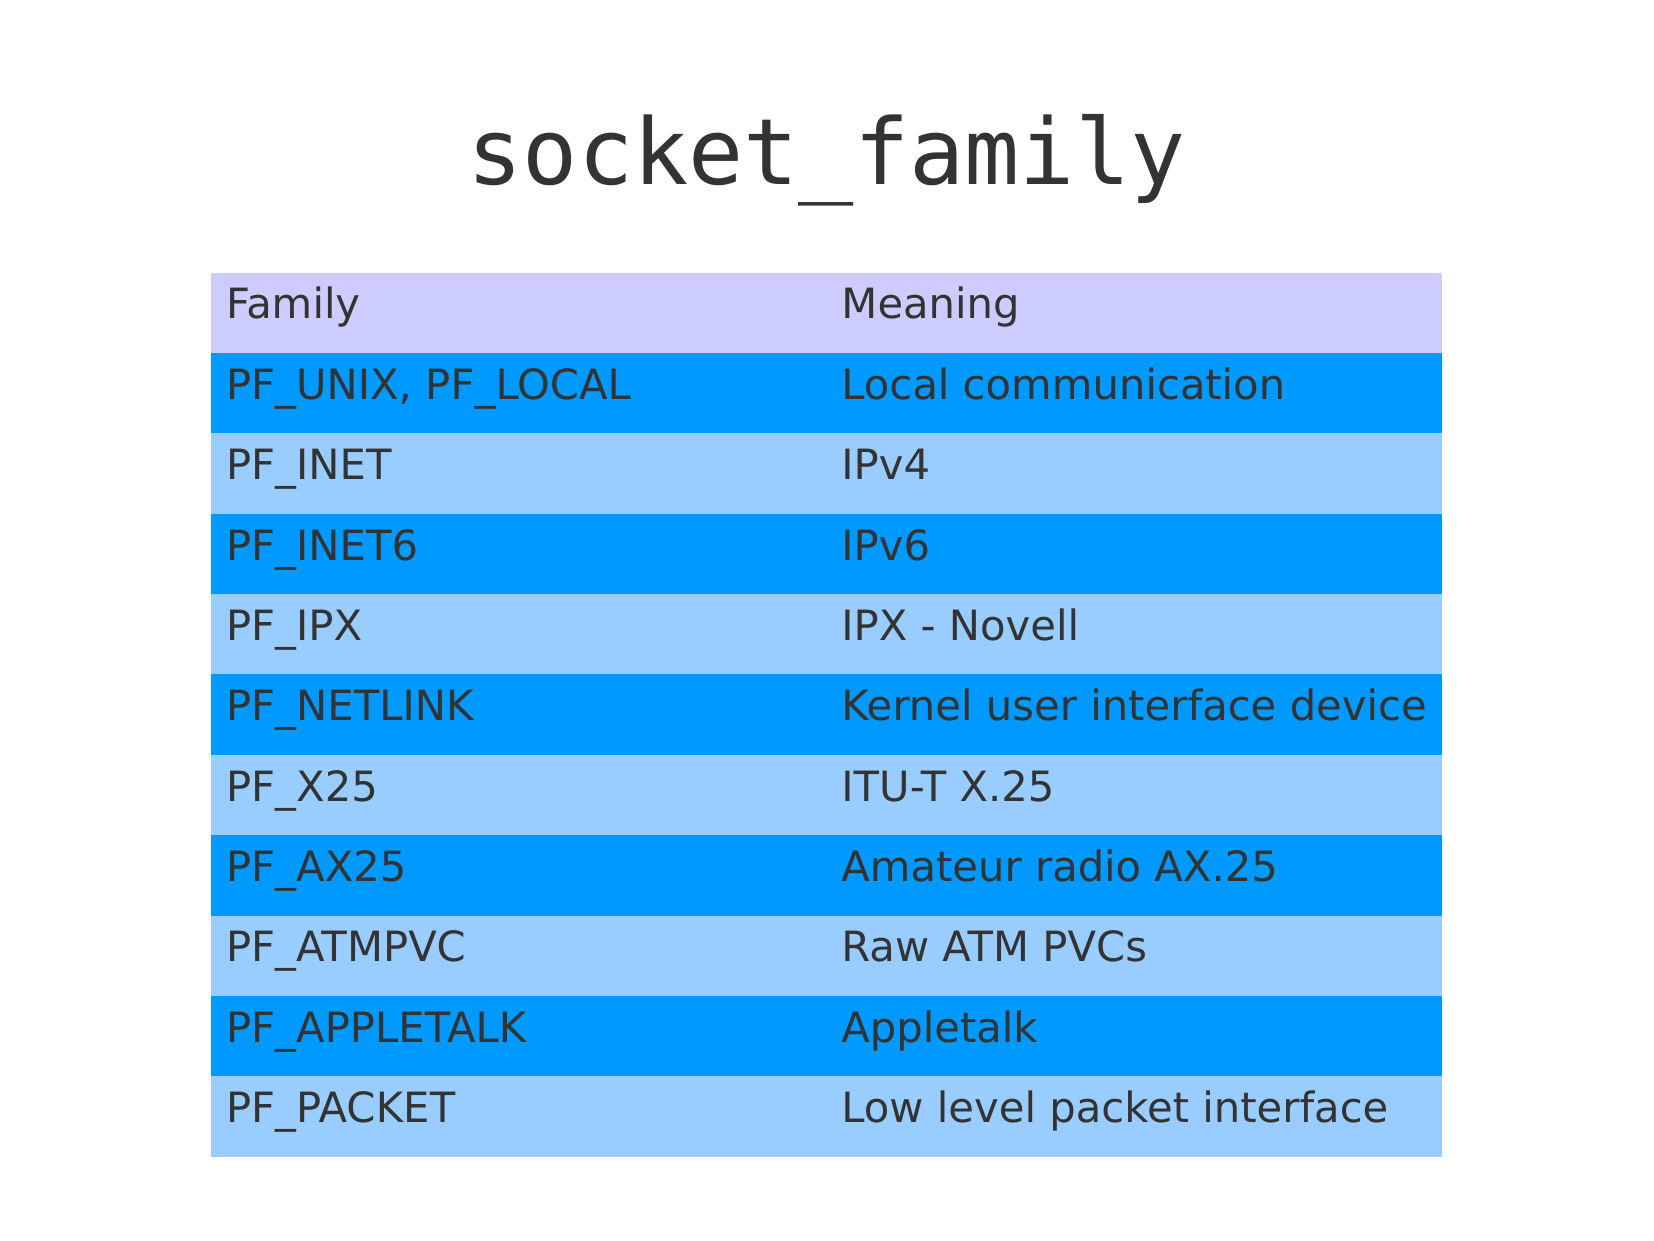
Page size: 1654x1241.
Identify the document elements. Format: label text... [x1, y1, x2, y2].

table_cell ITU-T X.25 [827, 755, 1442, 835]
table_cell Local communication [827, 353, 1442, 433]
table_cell Raw ATM PVCs [827, 916, 1442, 996]
table_cell PF_INET [211, 433, 827, 514]
table_cell PF_APPLETALK [211, 996, 827, 1076]
table_header Meaning [827, 273, 1442, 353]
table_cell Low level packet interface [827, 1076, 1442, 1157]
table_cell IPX - Novell [827, 594, 1442, 674]
table_header Family [211, 273, 827, 353]
table_cell Kernel user interface device [827, 674, 1442, 755]
table_cell Appletalk [827, 996, 1442, 1076]
table_cell PF_UNIX, PF_LOCAL [211, 353, 827, 433]
table_cell Amateur radio AX.25 [827, 835, 1442, 916]
table_cell PF_ATMPVC [211, 916, 827, 996]
table_cell PF_NETLINK [211, 674, 827, 755]
table_cell PF_INET6 [211, 514, 827, 594]
table_cell IPv4 [827, 433, 1442, 514]
title socket_family [82, 49, 1571, 257]
table_cell PF_IPX [211, 594, 827, 674]
table_cell PF_X25 [211, 755, 827, 835]
table_cell PF_PACKET [211, 1076, 827, 1157]
table_cell IPv6 [827, 514, 1442, 594]
table_cell PF_AX25 [211, 835, 827, 916]
